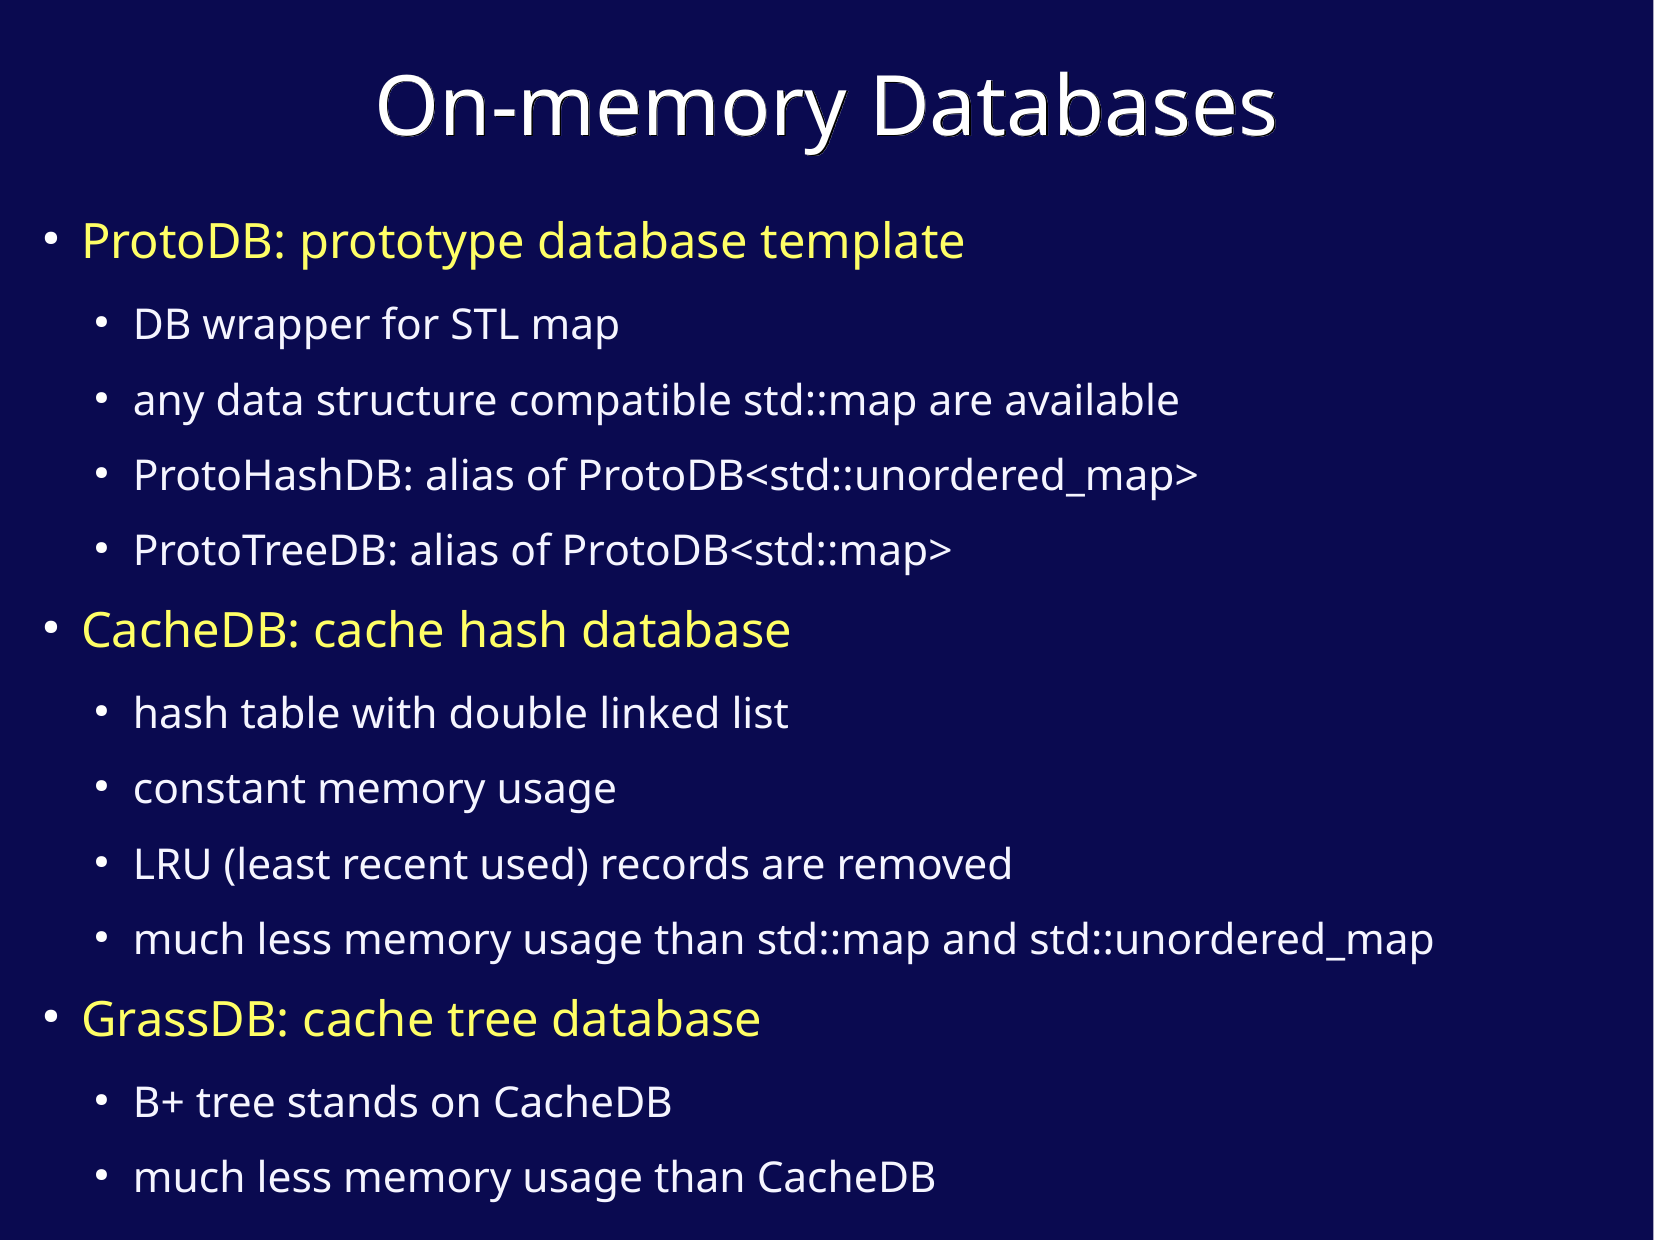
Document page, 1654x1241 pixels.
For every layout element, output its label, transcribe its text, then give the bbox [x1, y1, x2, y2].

list ProtoDB: prototype database template DB wrapper for STL map any data structure compatible std::map are available ProtoHashDB: alias of ProtoDB<std::unordered_map> ProtoTreeDB: alias of ProtoDB<std::map> CacheDB: cache hash database hash table with double linked list constant memory usage LRU (least recent used) records are removed much less memory usage than std::map and std::unordered_map GrassDB: cache tree database B+ tree stands on CacheDB much less memory usage than CacheDB [29, 206, 1625, 1211]
title On-memory Databases [29, 29, 1625, 178]
